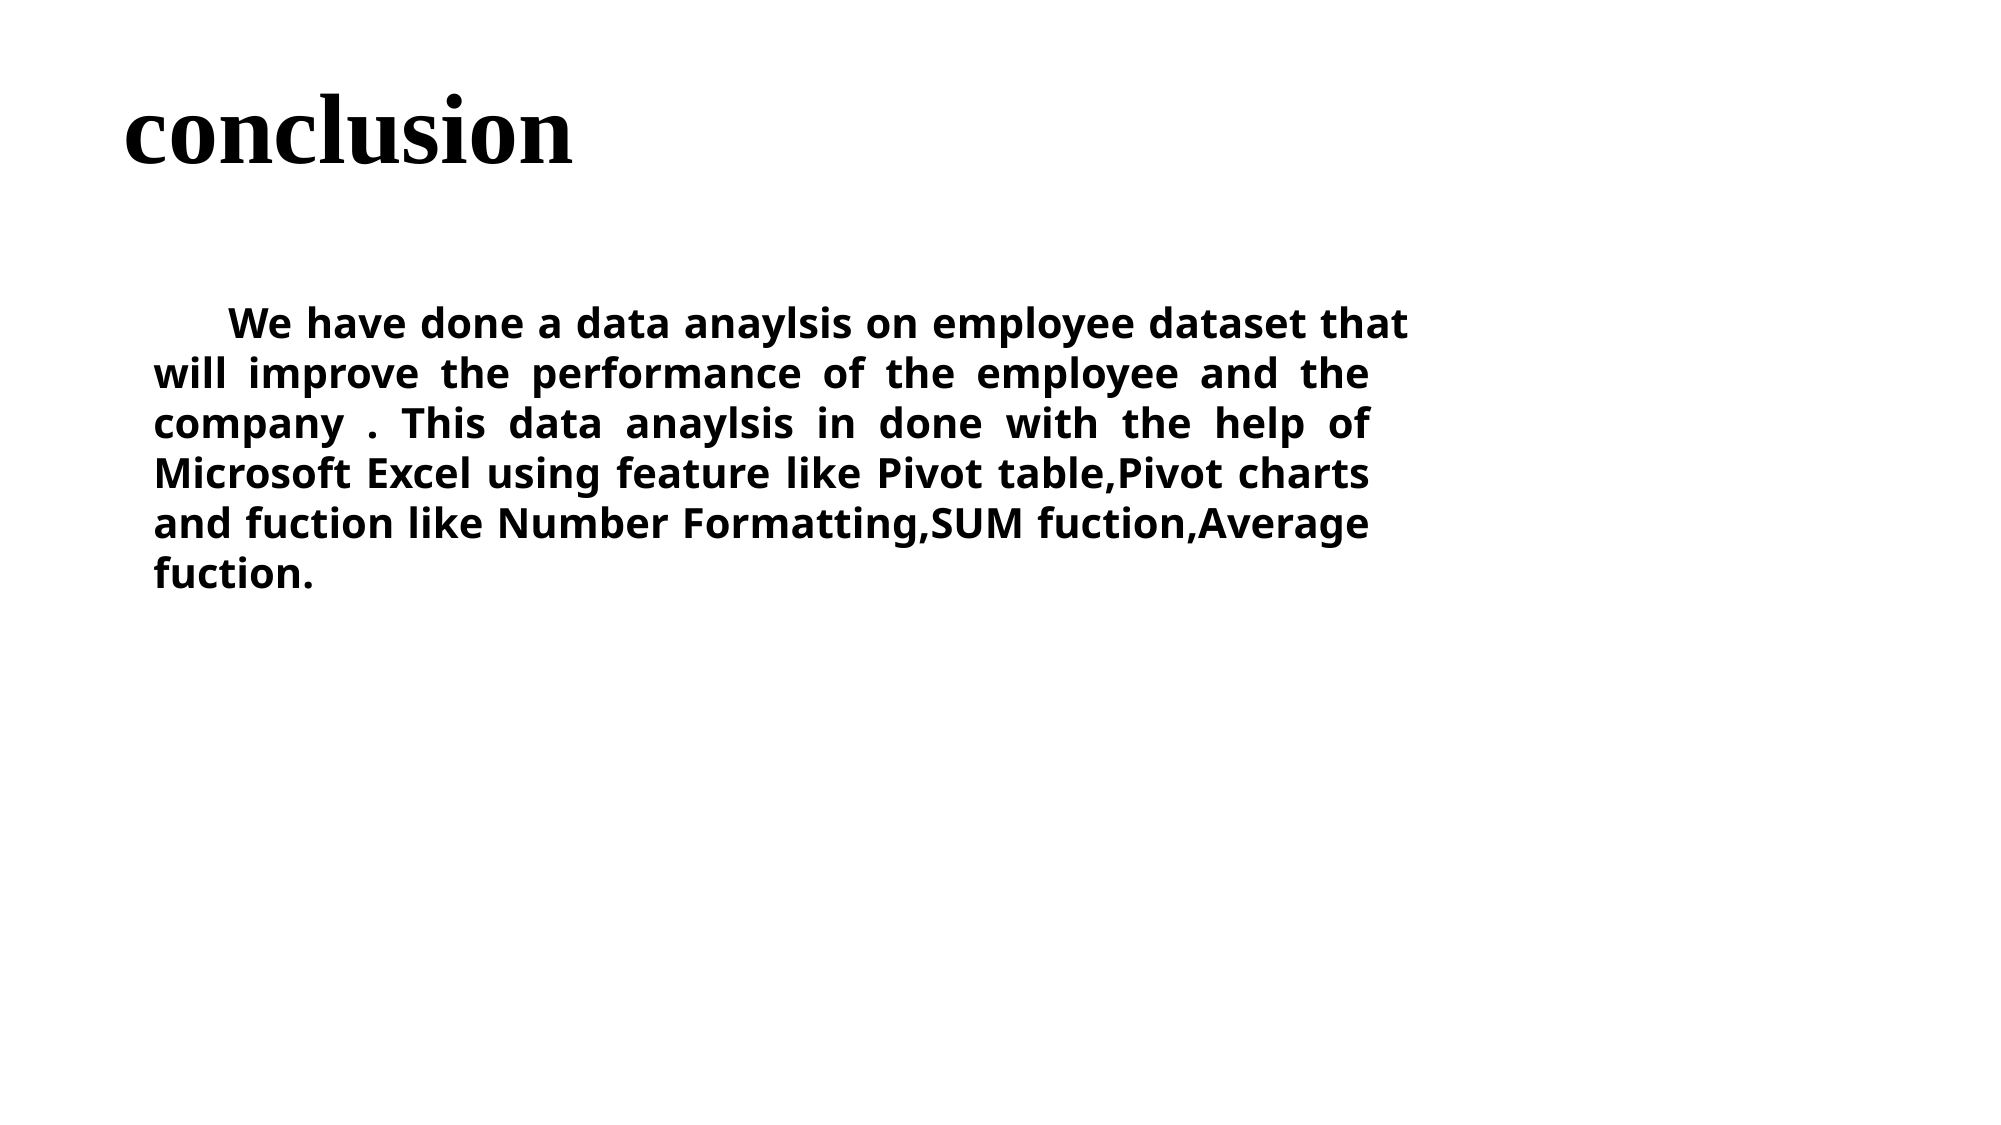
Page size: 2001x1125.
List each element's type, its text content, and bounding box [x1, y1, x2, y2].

title conclusion [123, 63, 1877, 188]
text_box We have done a data anaylsis on employee dataset that will improve the performance of the employee and the company . This data anaylsis in done with the help of Microsoft Excel using feature like Pivot table,Pivot charts and fuction like Number Formatting,SUM fuction,Average fuction. [138, 289, 1425, 736]
